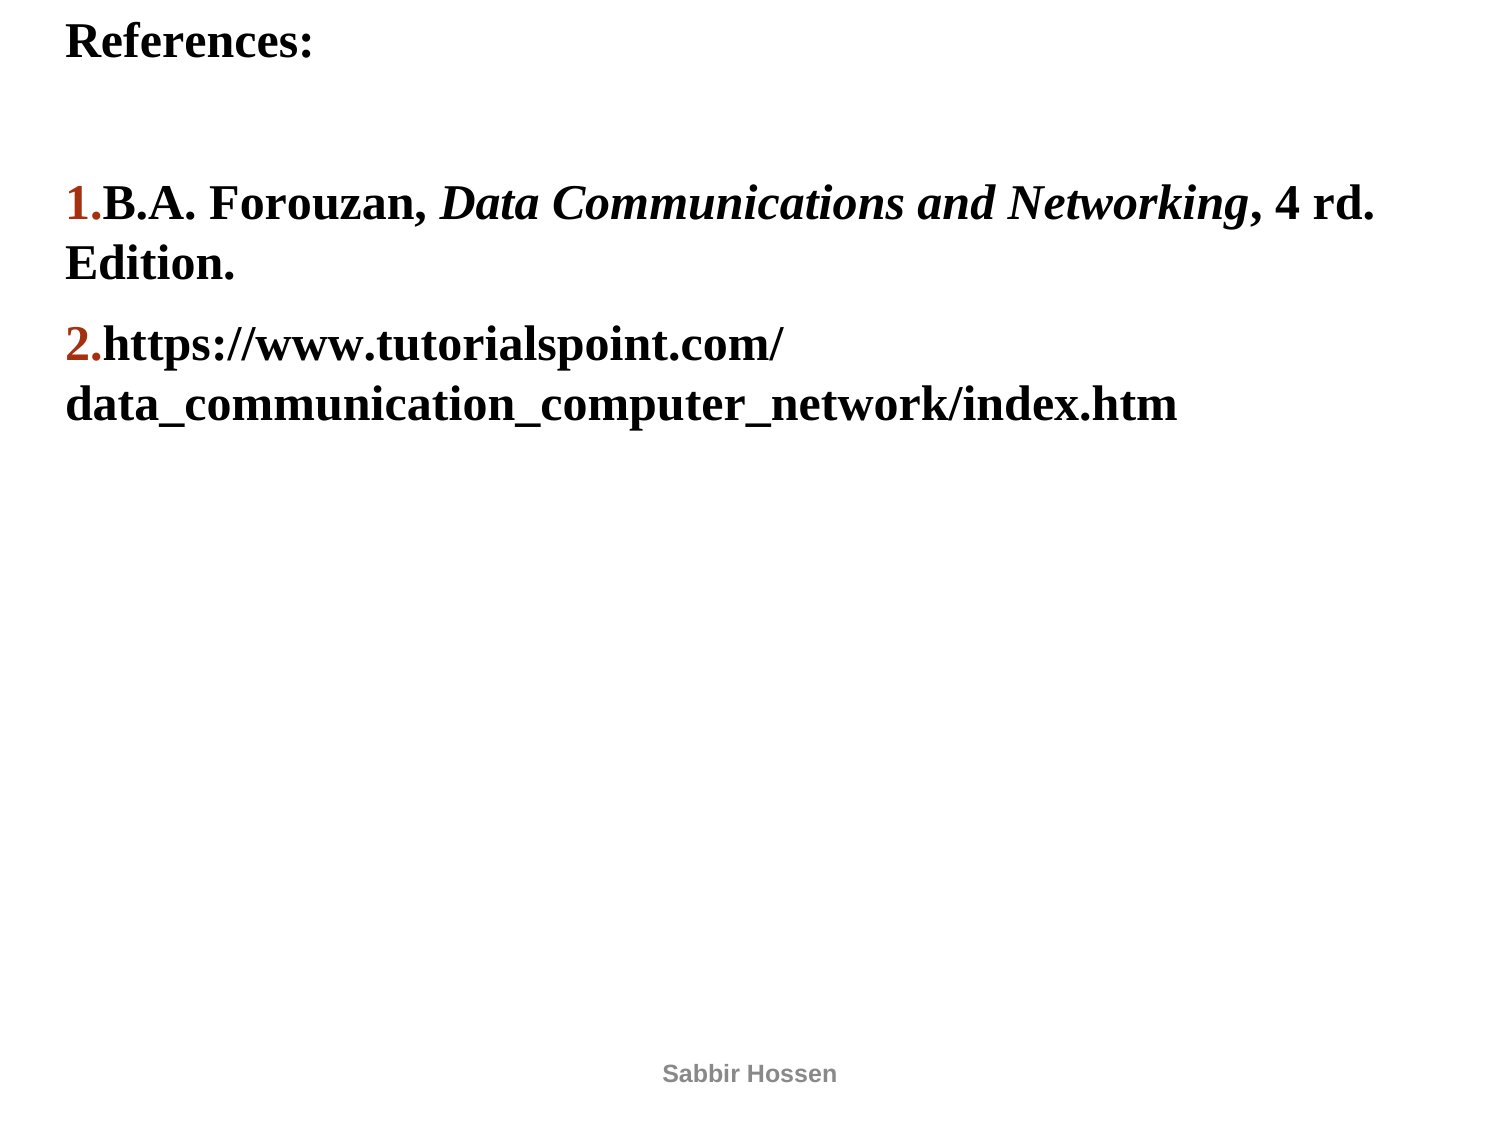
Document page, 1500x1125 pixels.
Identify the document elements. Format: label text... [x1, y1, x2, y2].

text_box Sabbir Hossen [496, 1042, 1004, 1103]
list References: B.A. Forouzan, Data Communications and Networking, 4 rd. Edition. https://www.tutorialspoint.com/data_communication_computer_network/index.htm [49, 0, 1488, 1100]
